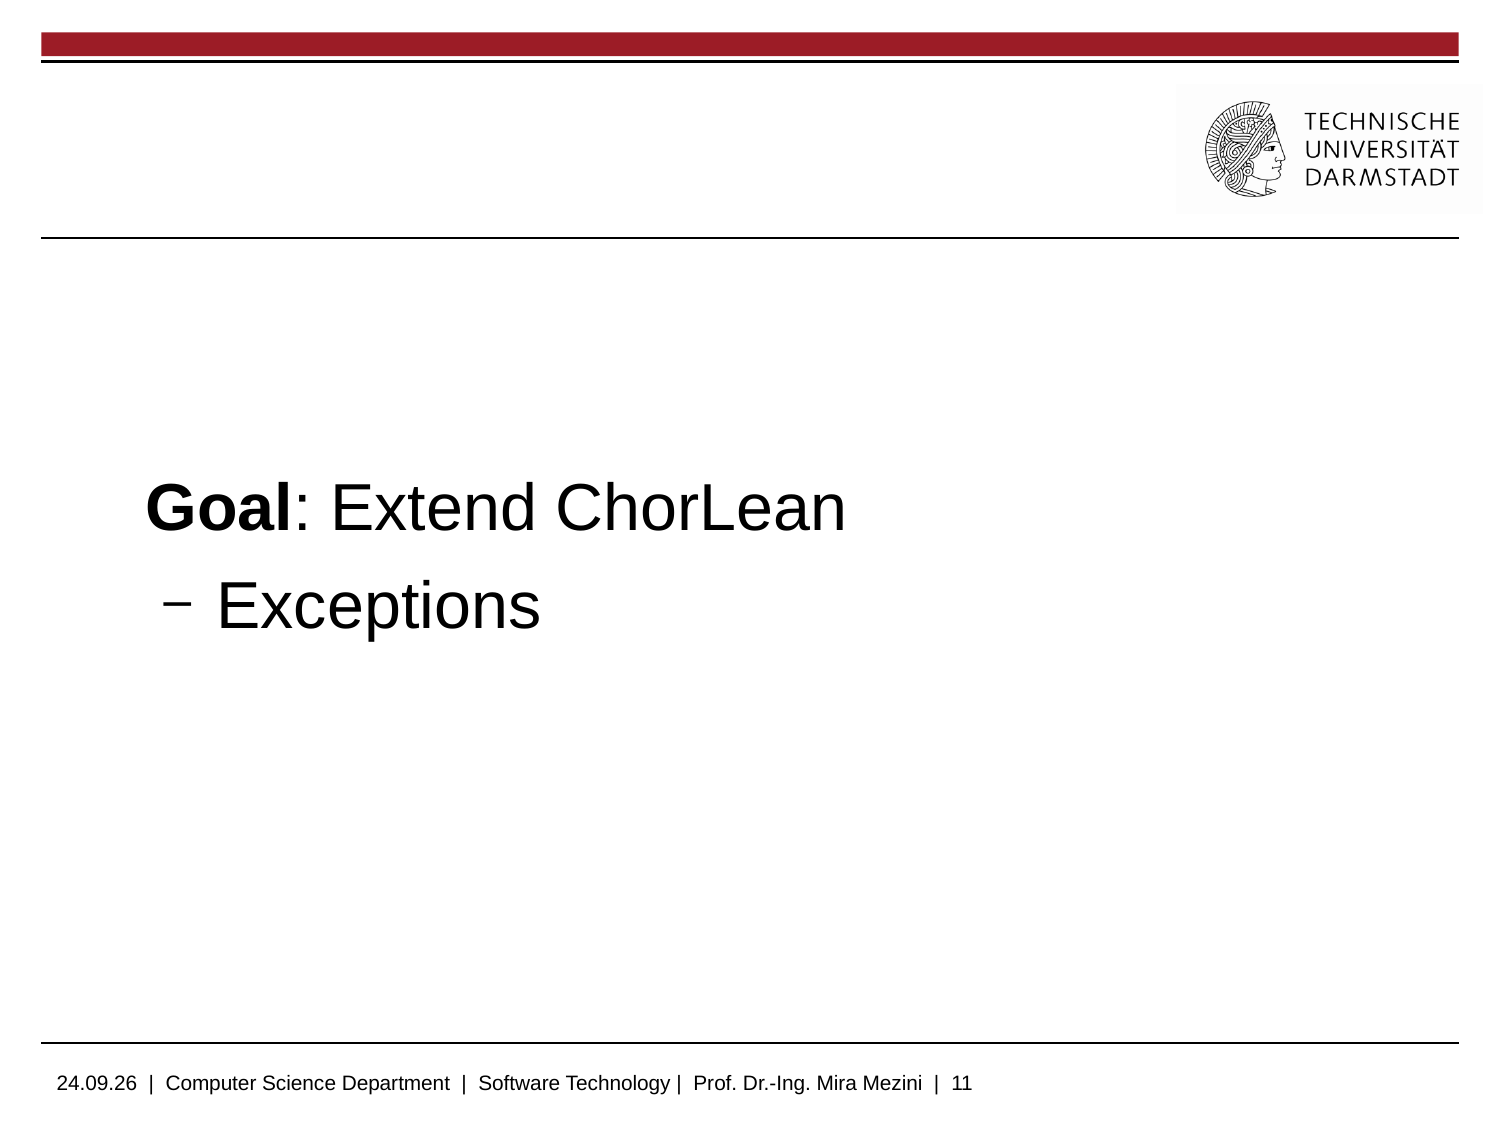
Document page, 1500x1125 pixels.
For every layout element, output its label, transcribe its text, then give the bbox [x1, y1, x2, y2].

list Goal: Extend ChorLean Exceptions [75, 263, 1425, 916]
